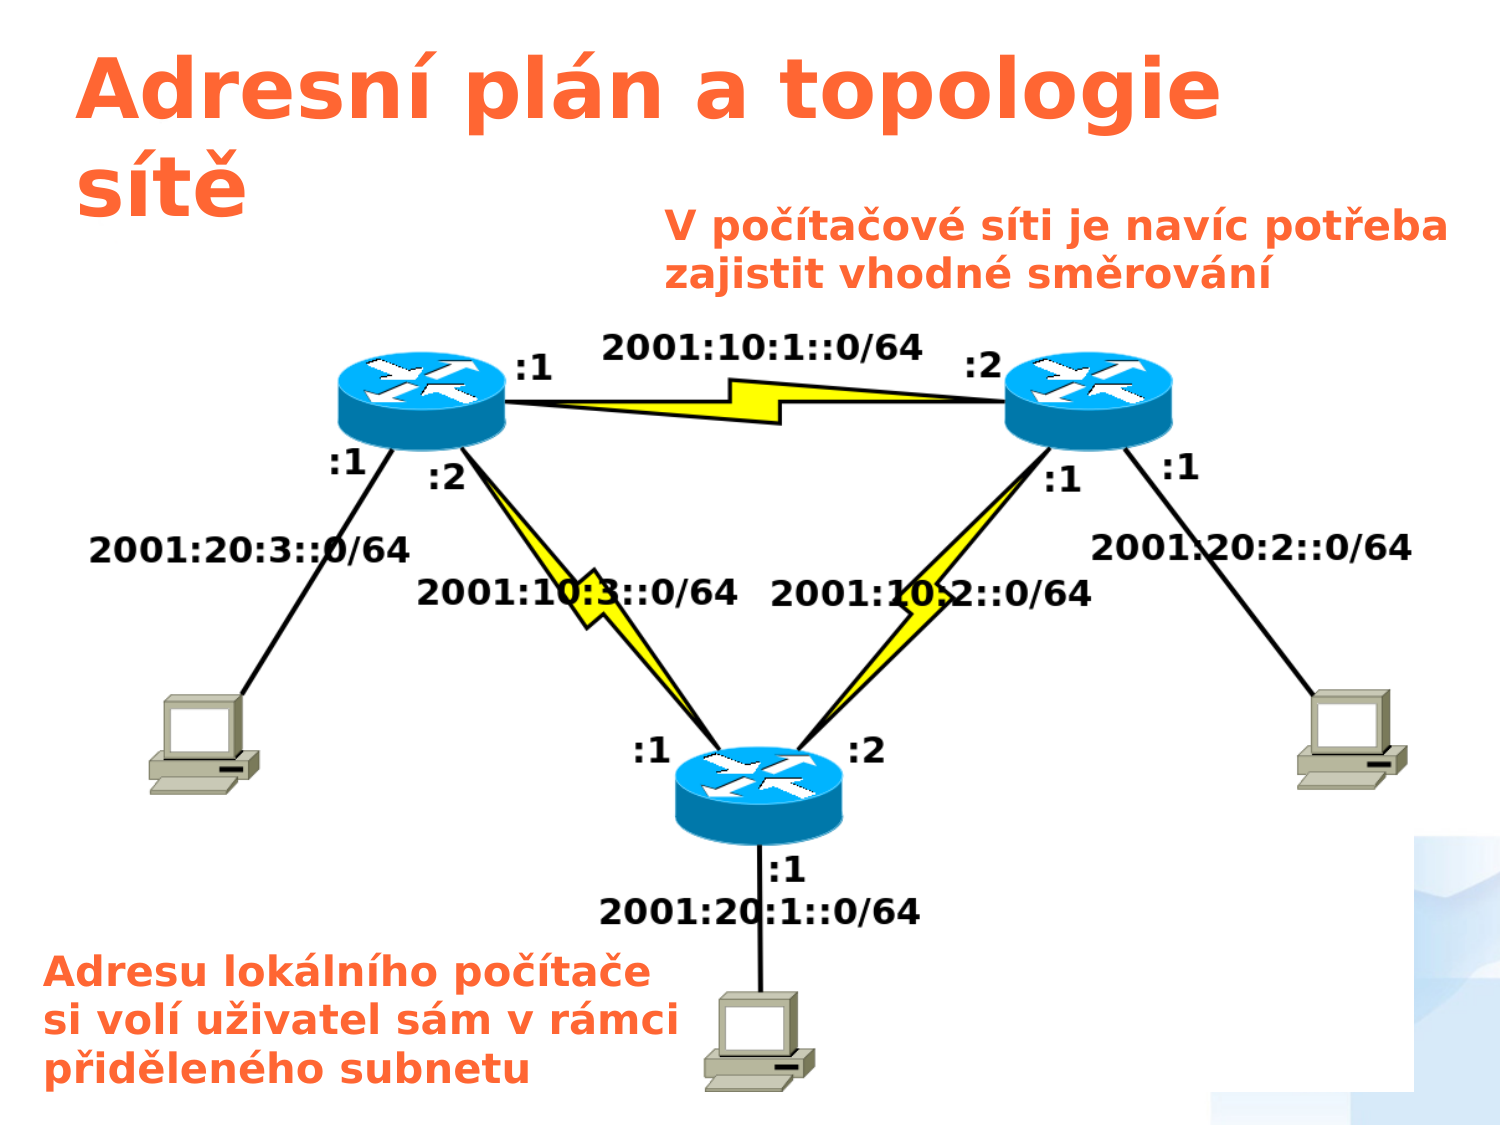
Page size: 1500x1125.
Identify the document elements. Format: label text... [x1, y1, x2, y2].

title Adresní plán a topologie sítě [75, 21, 1426, 257]
text_box Adresu lokálního počítače si volí uživatel sám v rámci přiděleného subnetu [28, 940, 696, 1101]
picture [0, 0, 1500, 1125]
text_box V počítačové síti je navíc potřeba zajistit vhodné směrování [649, 194, 1465, 306]
